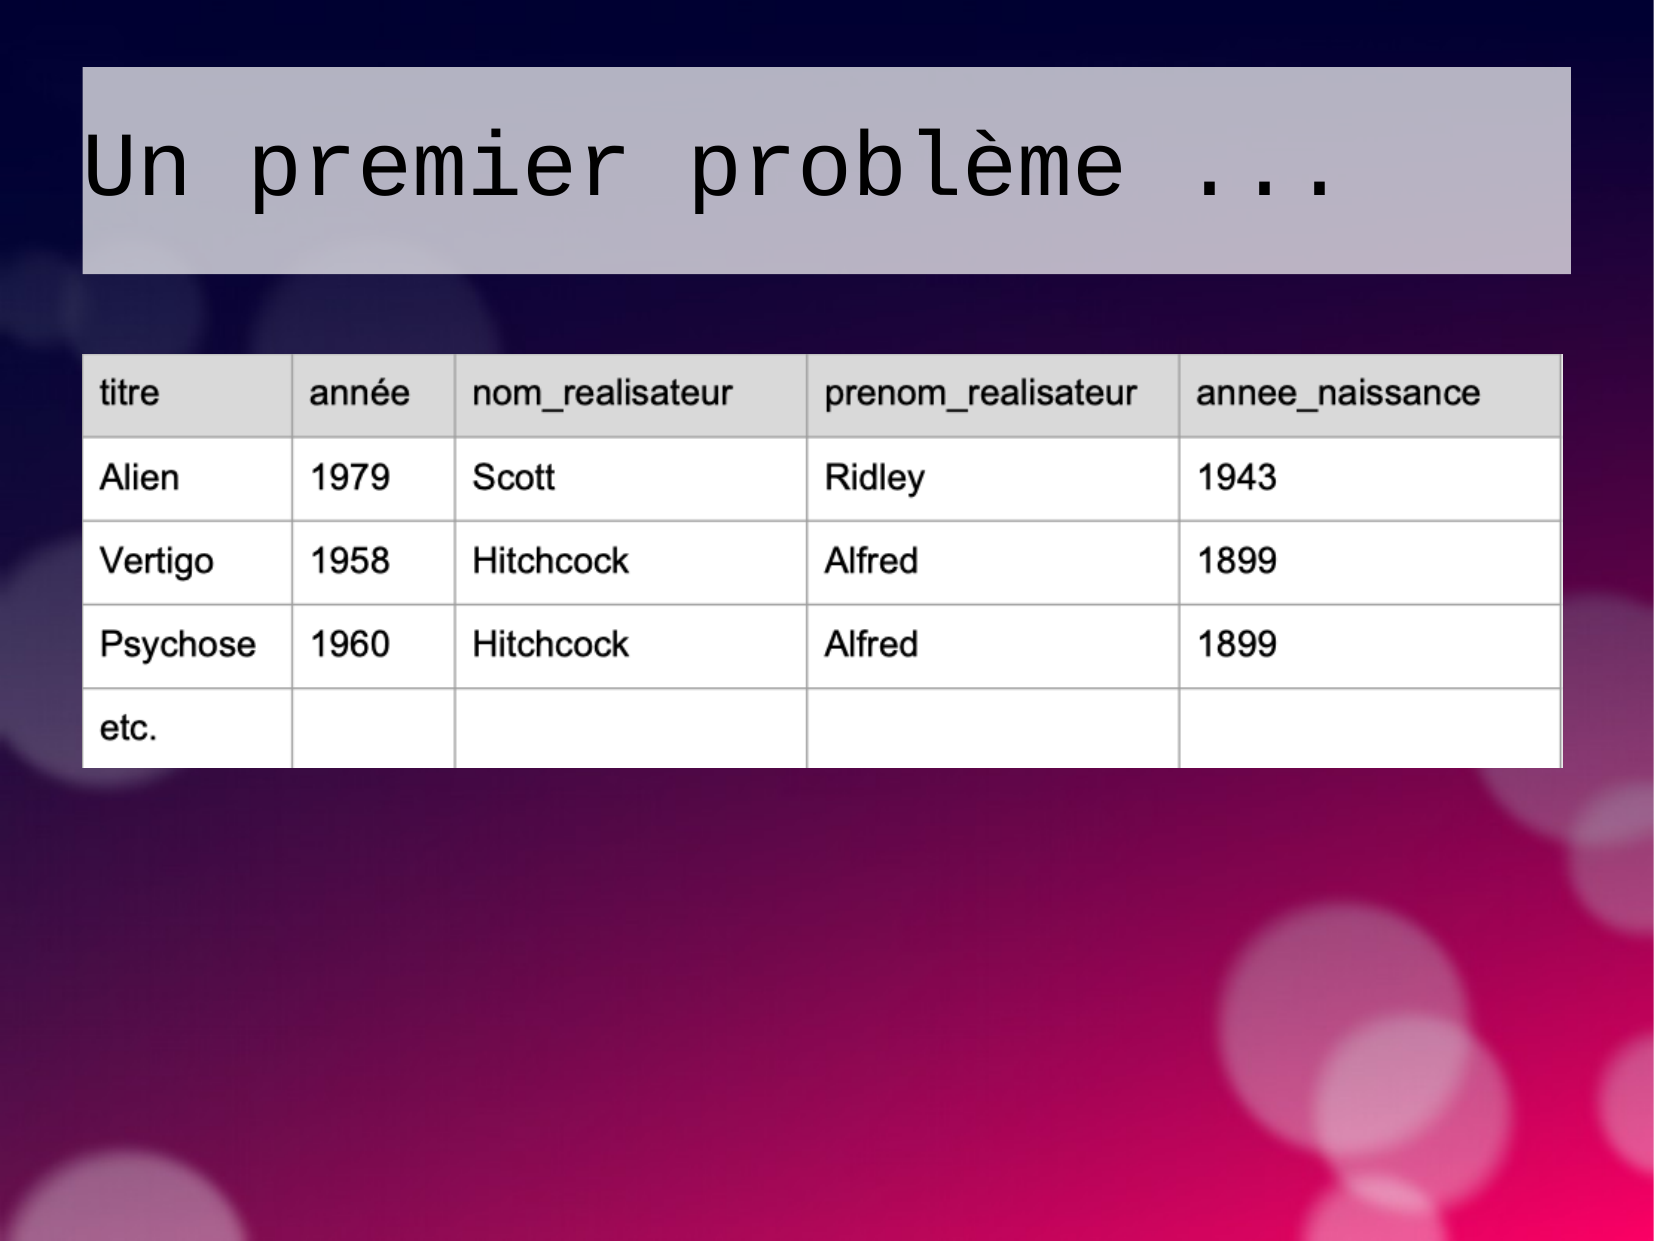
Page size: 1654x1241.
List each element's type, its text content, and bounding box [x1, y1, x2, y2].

title Un premier problème ... [82, 67, 1571, 275]
picture [0, 0, 1654, 1241]
